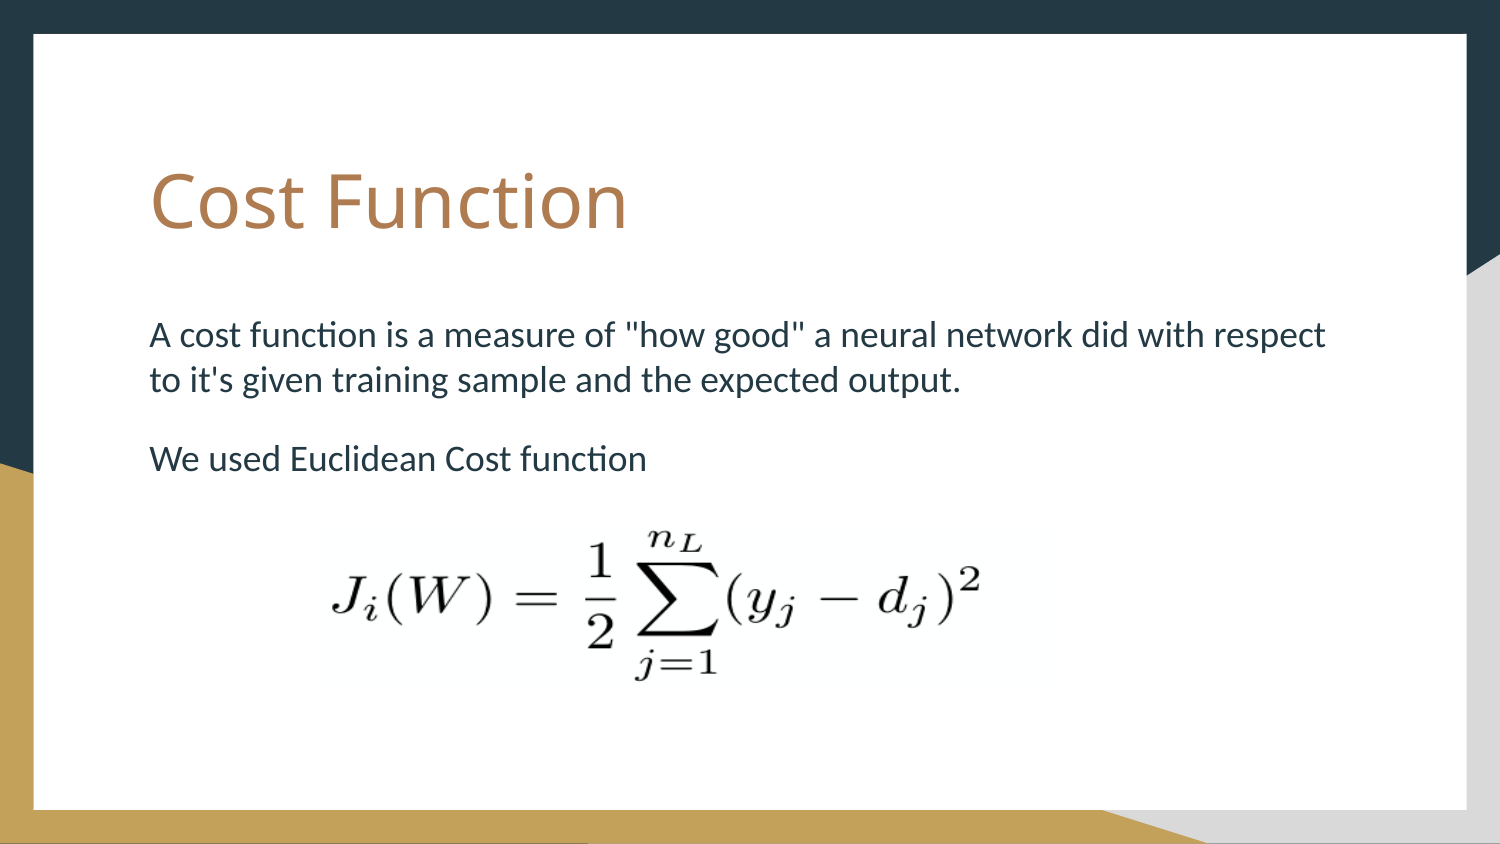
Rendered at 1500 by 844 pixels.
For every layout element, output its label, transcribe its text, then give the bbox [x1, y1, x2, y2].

picture [324, 529, 1050, 687]
title Cost Function [134, 138, 1366, 295]
list A cost function is a measure of "how good" a neural network did with respect to it's given training sample and the expected output. We used Euclidean Cost function [134, 295, 1366, 697]
